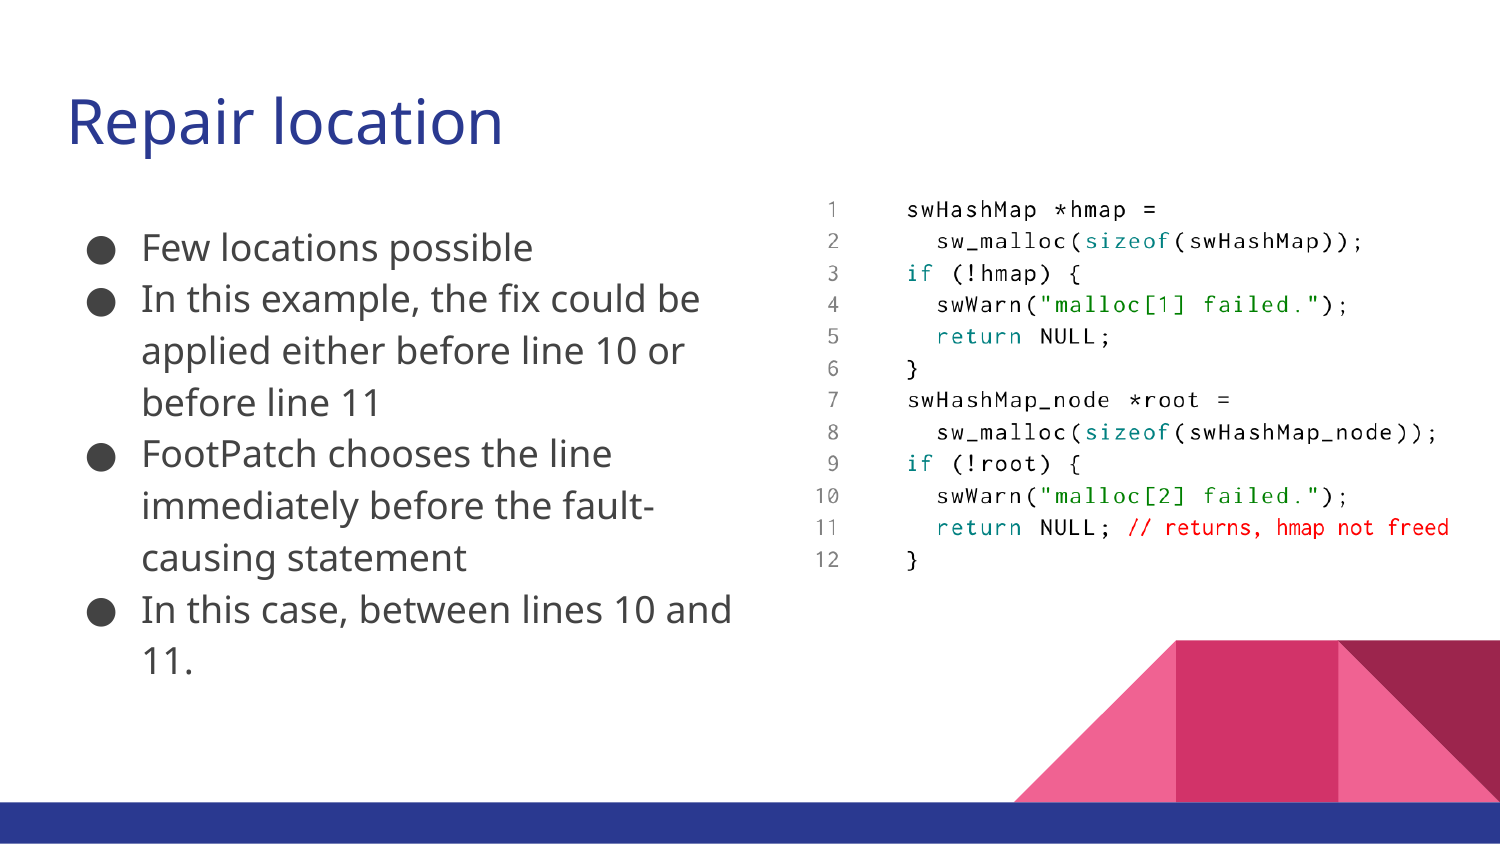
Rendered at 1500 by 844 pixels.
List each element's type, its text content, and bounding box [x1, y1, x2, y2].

picture [805, 166, 1486, 589]
title Repair location [51, 67, 1449, 167]
list Few locations possible In this example, the fix could be applied either before line 10 or before line 11 FootPatch chooses the line immediately before the fault-causing statement In this case, between lines 10 and 11. [51, 201, 780, 750]
